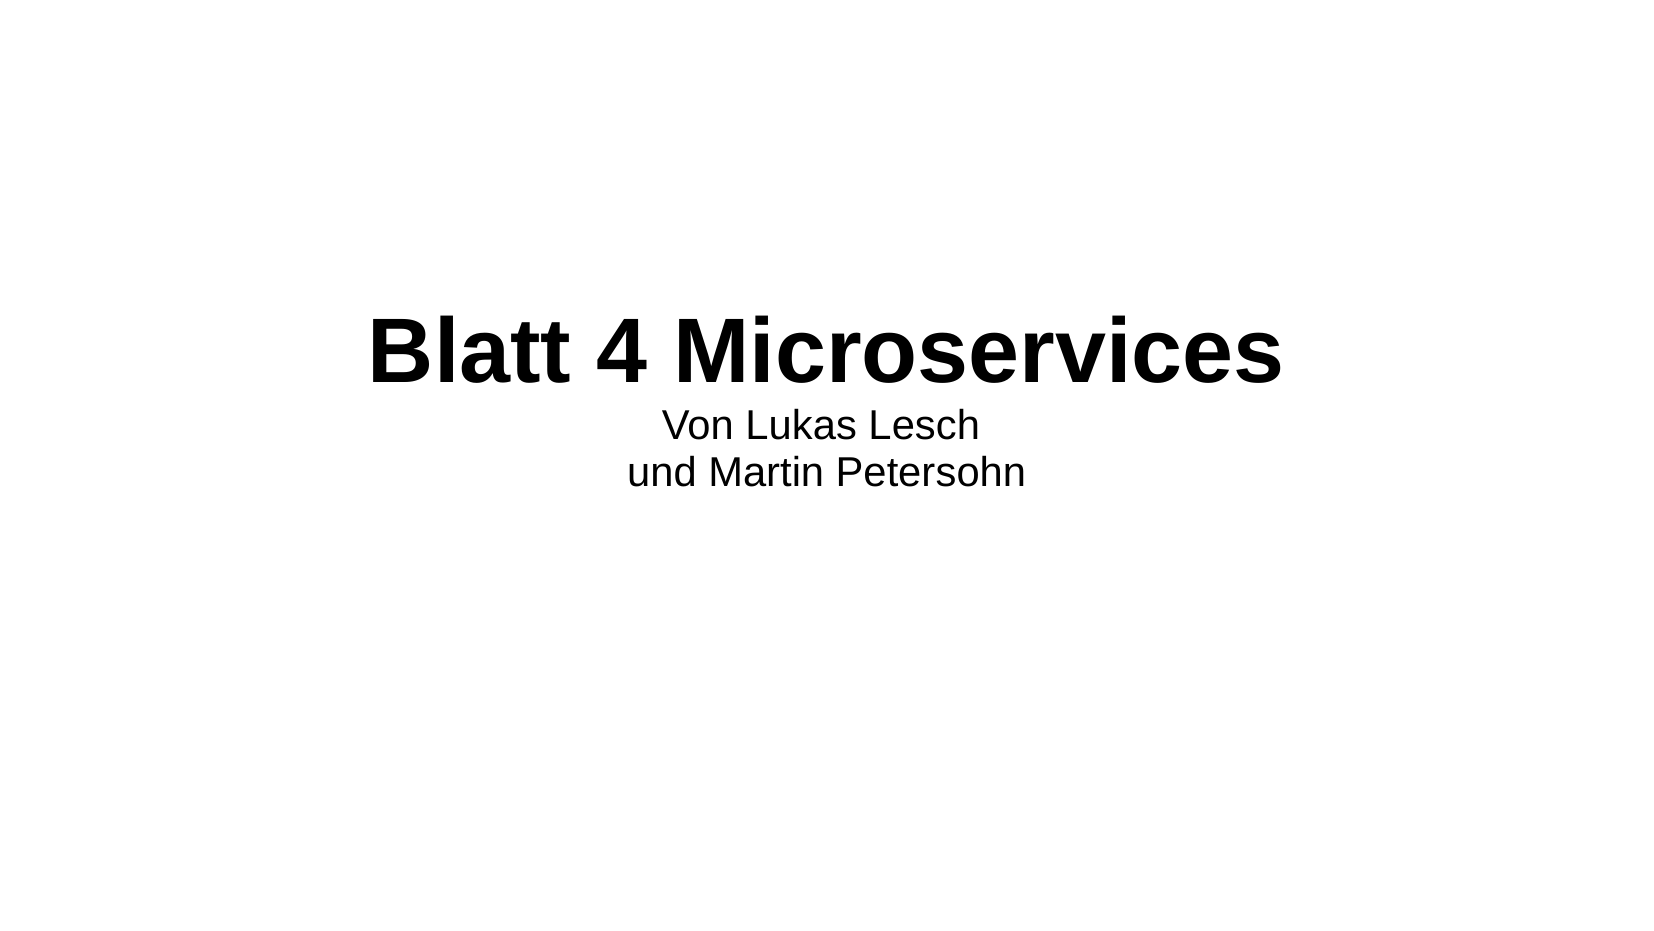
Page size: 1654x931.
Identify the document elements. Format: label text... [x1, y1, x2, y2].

subtitle Blatt 4 Microservices Von Lukas Lesch und Martin Petersohn [82, 37, 1571, 757]
